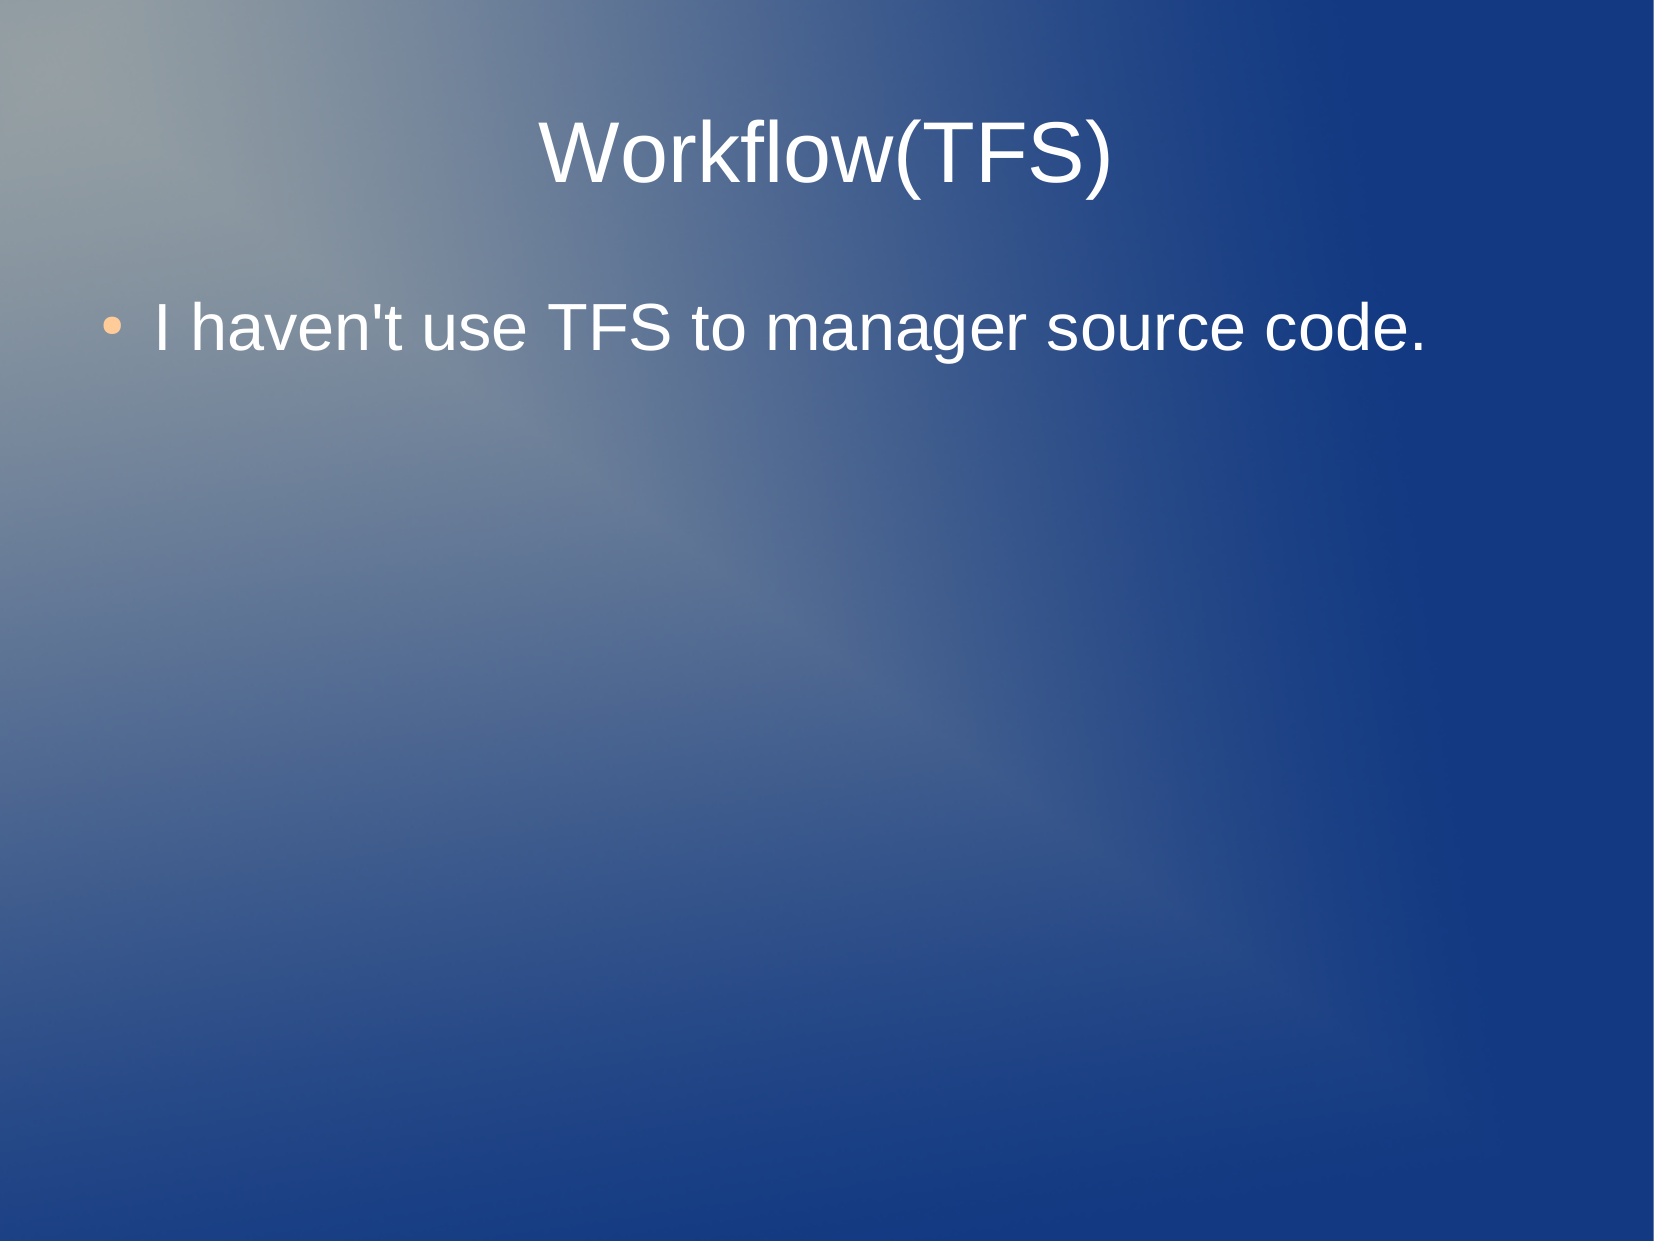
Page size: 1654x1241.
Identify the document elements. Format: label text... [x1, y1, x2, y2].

list I haven't use TFS to manager source code. [82, 290, 1571, 1010]
title Workflow(TFS) [82, 49, 1571, 257]
picture [0, 0, 1654, 1241]
